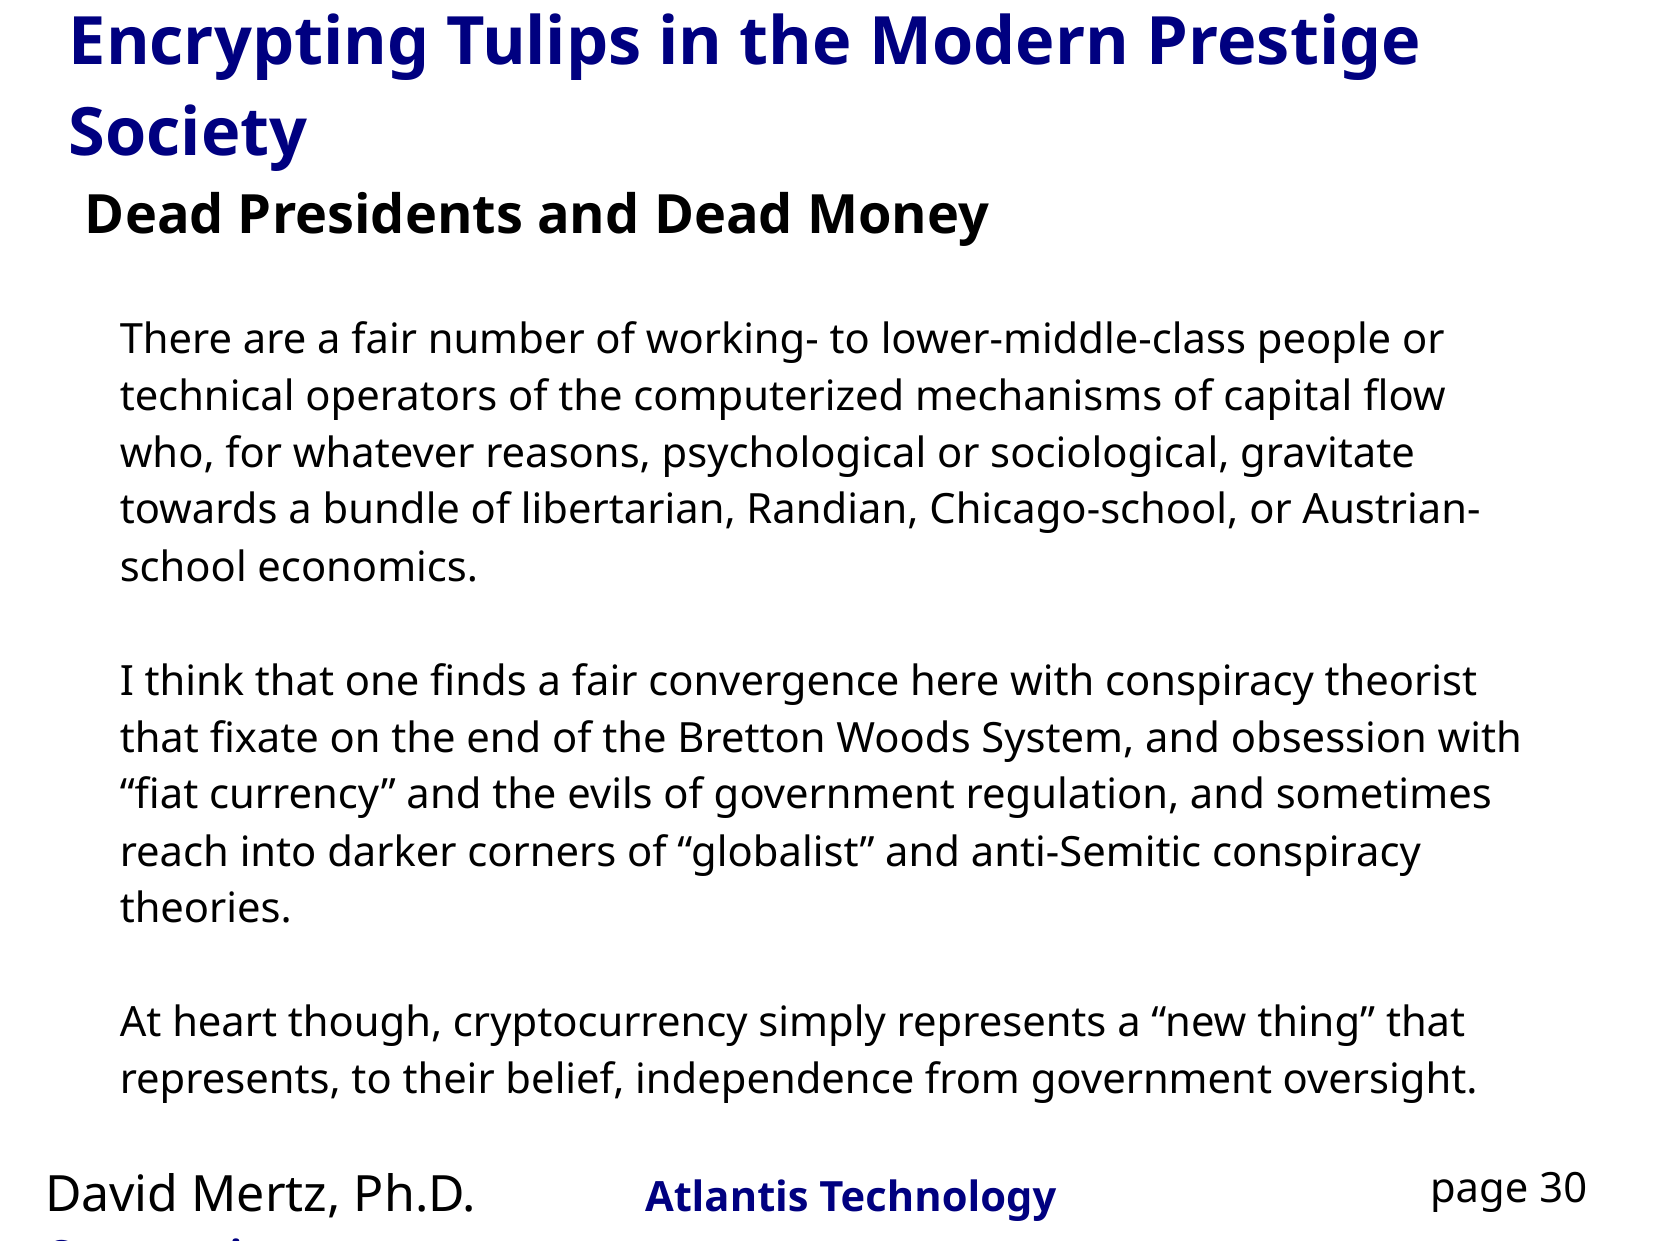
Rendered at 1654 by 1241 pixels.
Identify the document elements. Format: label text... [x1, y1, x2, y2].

text_box There are a fair number of working- to lower-middle-class people or technical operators of the computerized mechanisms of capital flow who, for whatever reasons, psychological or sociological, gravitate towards a bundle of libertarian, Randian, Chicago-school, or Austrian-school economics. I think that one finds a fair convergence here with conspiracy theorist that fixate on the end of the Bretton Woods System, and obsession with “fiat currency” and the evils of government regulation, and sometimes reach into darker corners of “globalist” and anti-Semitic conspiracy theories. At heart though, cryptocurrency simply represents a “new thing” that represents, to their belief, independence from government oversight. [105, 300, 1546, 1031]
list Dead Presidents and Dead Money [84, 175, 1456, 256]
